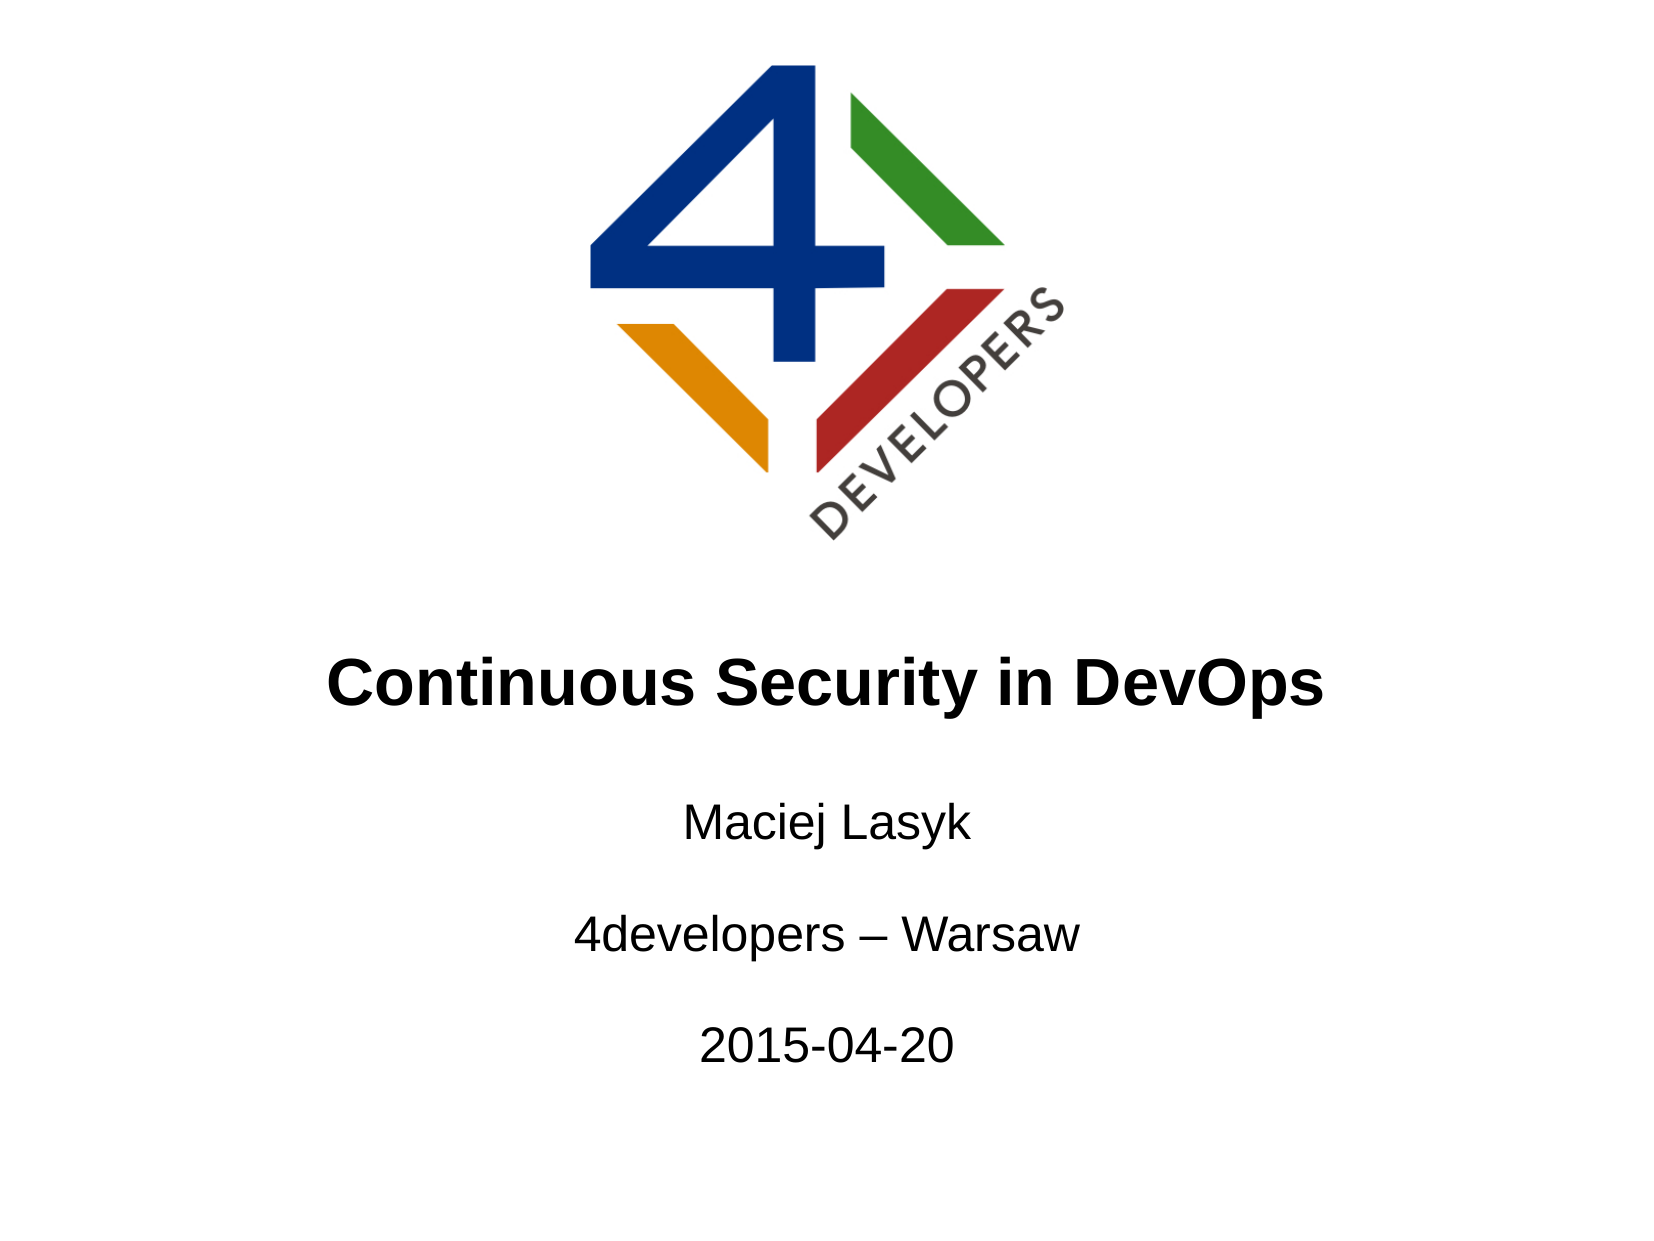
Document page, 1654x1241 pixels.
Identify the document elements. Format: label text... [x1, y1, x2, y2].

picture [590, 65, 1064, 541]
text_box Continuous Security in DevOps Maciej Lasyk 4developers – Warsaw 2015-04-20 [262, 607, 1391, 1111]
